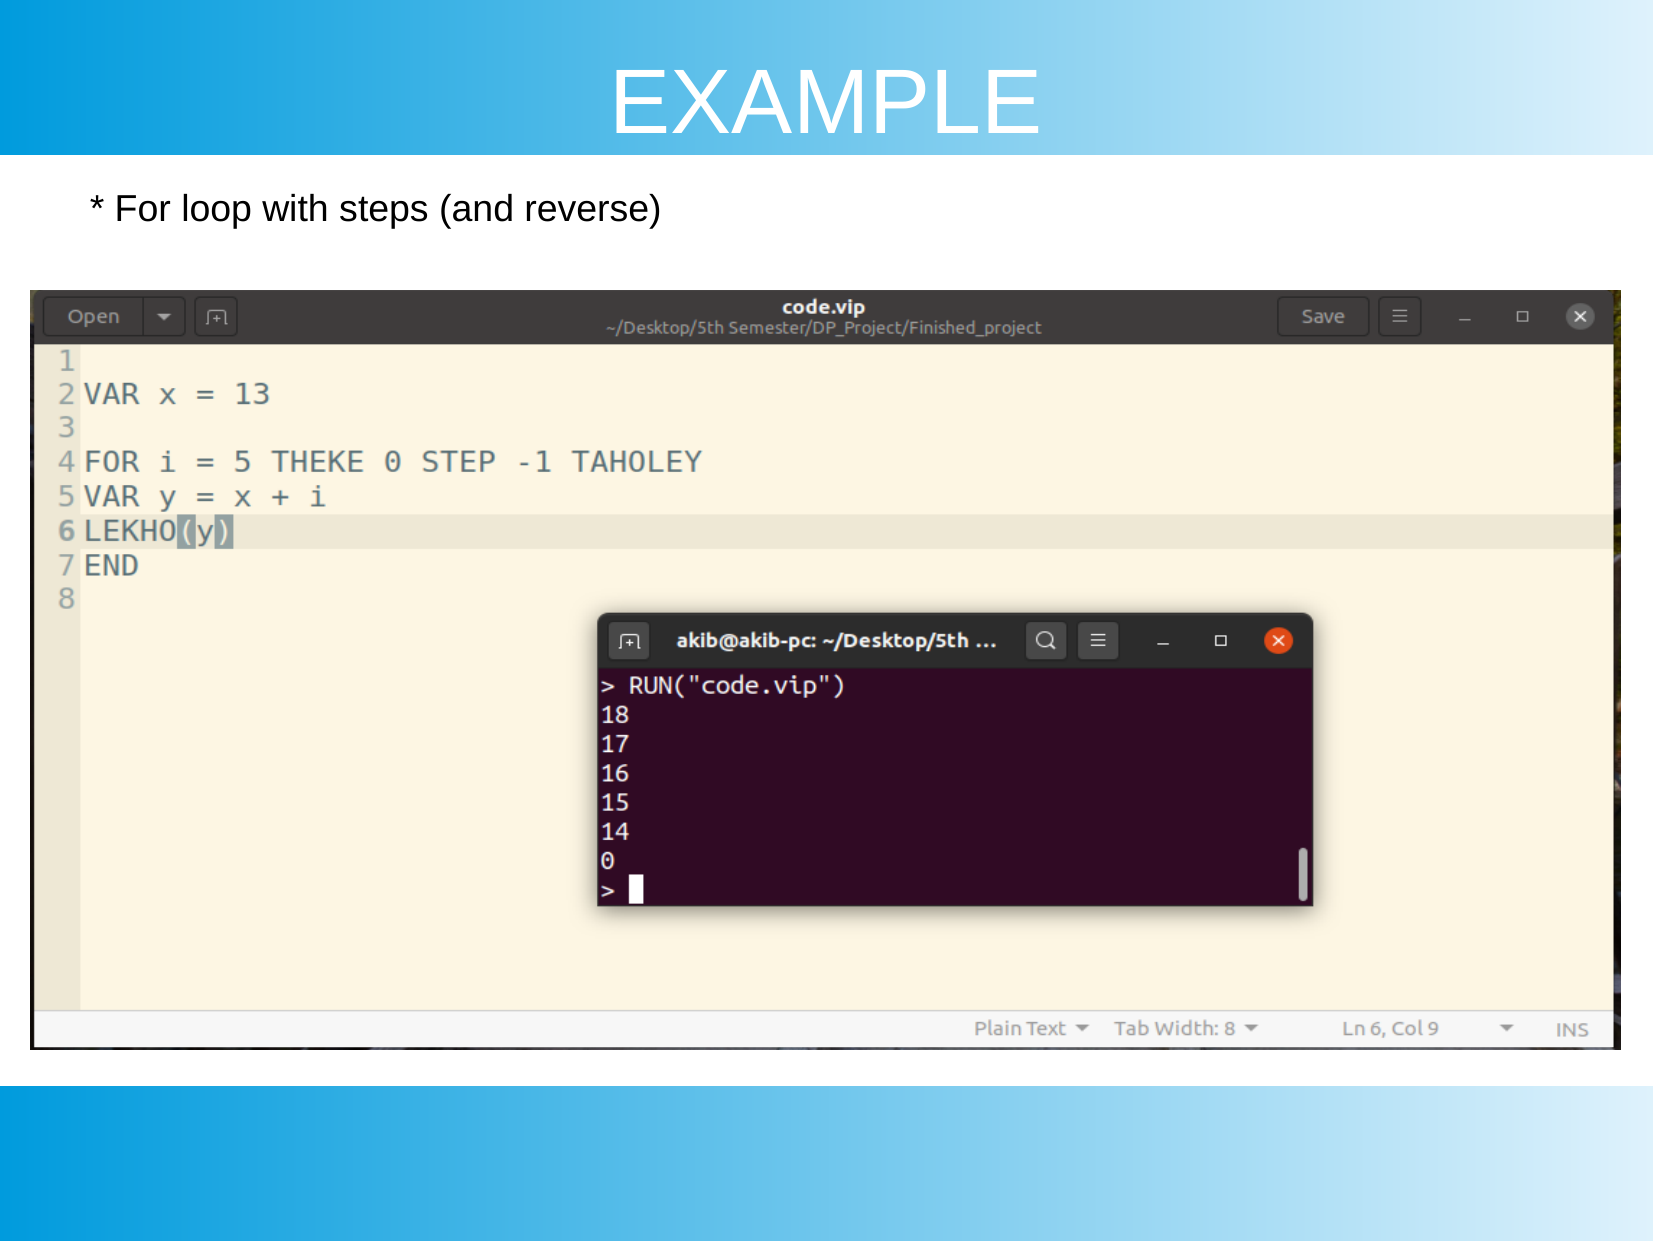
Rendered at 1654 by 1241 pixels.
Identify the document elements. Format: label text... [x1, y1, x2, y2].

text_box * For loop with steps (and reverse) [75, 180, 1396, 237]
picture [30, 290, 1621, 1051]
title EXAMPLE [82, 49, 1571, 155]
